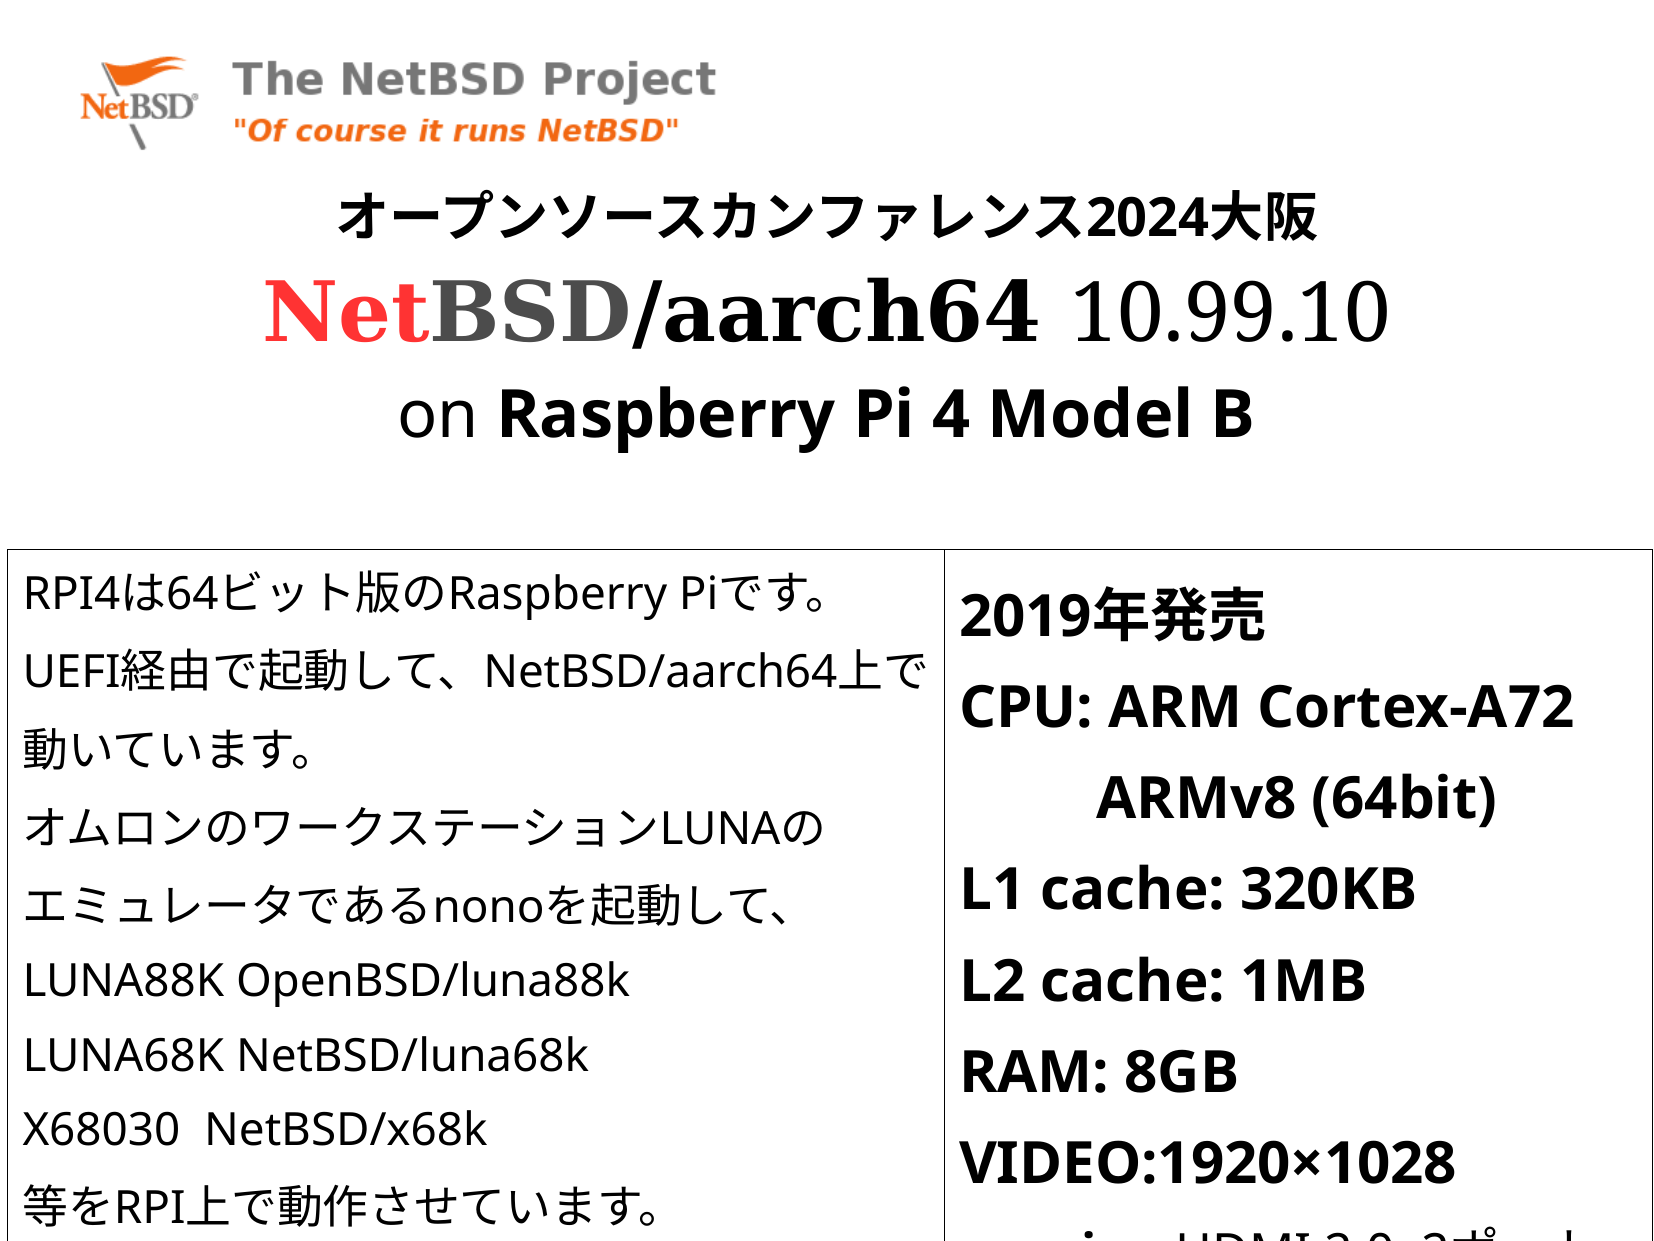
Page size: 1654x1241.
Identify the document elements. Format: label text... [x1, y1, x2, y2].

text_box オープンソースカンファレンス2024大阪 NetBSD/aarch64 10.99.10 on Raspberry Pi 4 Model B [59, 166, 1595, 549]
picture [59, 40, 751, 167]
text_box RPI4は64ビット版のRaspberry Piです。 UEFI経由で起動して、NetBSD/aarch64上で 動いています。 オムロンのワークステーションLUNAの エミュレータであるnonoを起動して、 LUNA88K OpenBSD/luna88k LUNA68K NetBSD/luna68k X68030 NetBSD/x68k 等をRPI上で動作させています。 [7, 549, 944, 1229]
text_box 2019年発売 CPU: ARM Cortex-A72 ARMv8 (64bit) L1 cache: 320KB L2 cache: 1MB RAM: 8GB VIDEO:1920×1028 microHDMI 2.0x2ポート ストレージ: 512GB SSD microSD 32GB [944, 549, 1653, 1229]
